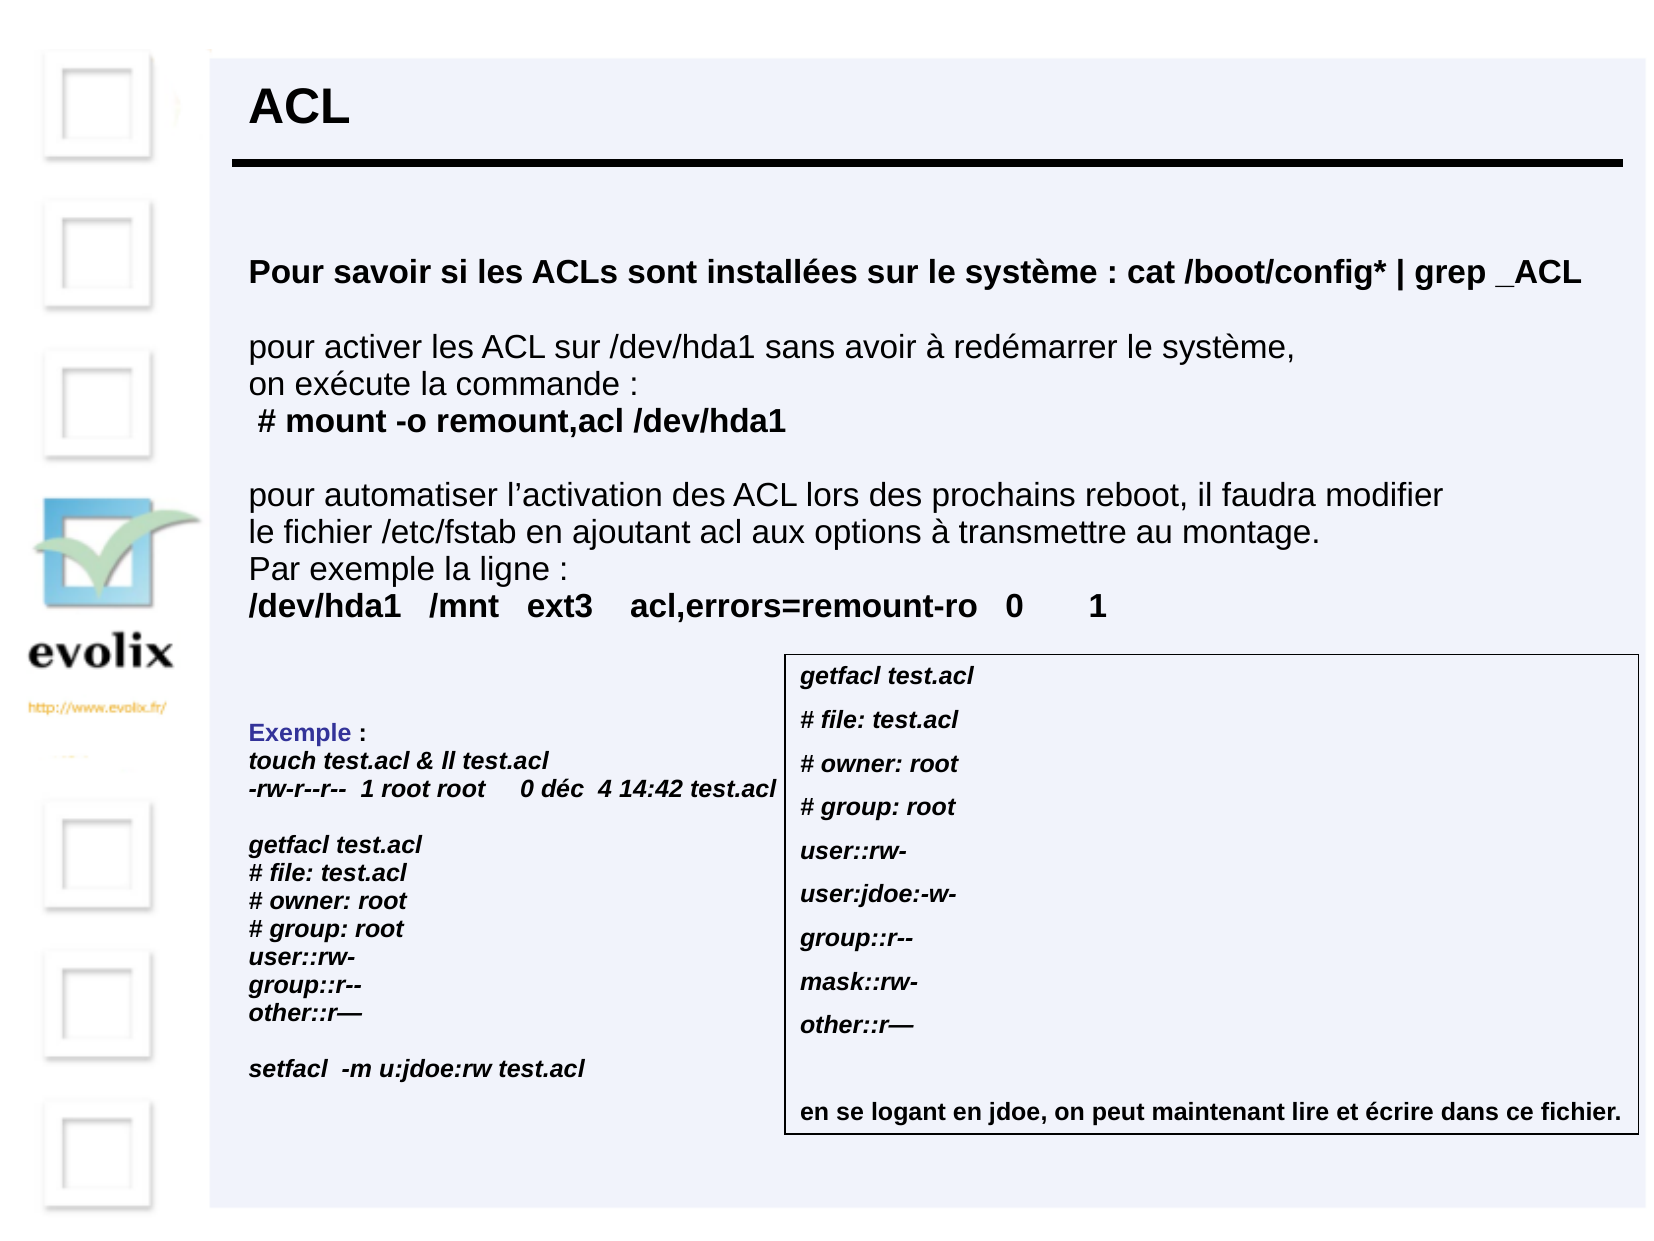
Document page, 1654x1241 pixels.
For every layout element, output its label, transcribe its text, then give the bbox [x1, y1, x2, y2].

text_box Pour savoir si les ACLs sont installées sur le système : cat /boot/config* | grep _ACL pour activer les ACL sur /dev/hda1 sans avoir à redémarrer le système, on exécute la commande : # mount -o remount,acl /dev/hda1 pour automatiser l’activation des ACL lors des prochains reboot, il faudra modifier le fichier /etc/fstab en ajoutant acl aux options à transmettre au montage. Par exemple la ligne : /dev/hda1 /mnt ext3 acl,errors=remount-ro 0 1 Exemple : touch test.acl & ll test.acl -rw-r--r-- 1 root root 0 déc 4 14:42 test.acl getfacl test.acl # file: test.acl # owner: root # group: root user::rw- group::r-- other::r— setfacl -m u:jdoe:rw test.acl [233, 246, 1654, 1142]
text_box ACL [233, 71, 479, 142]
picture [0, 49, 1654, 1218]
